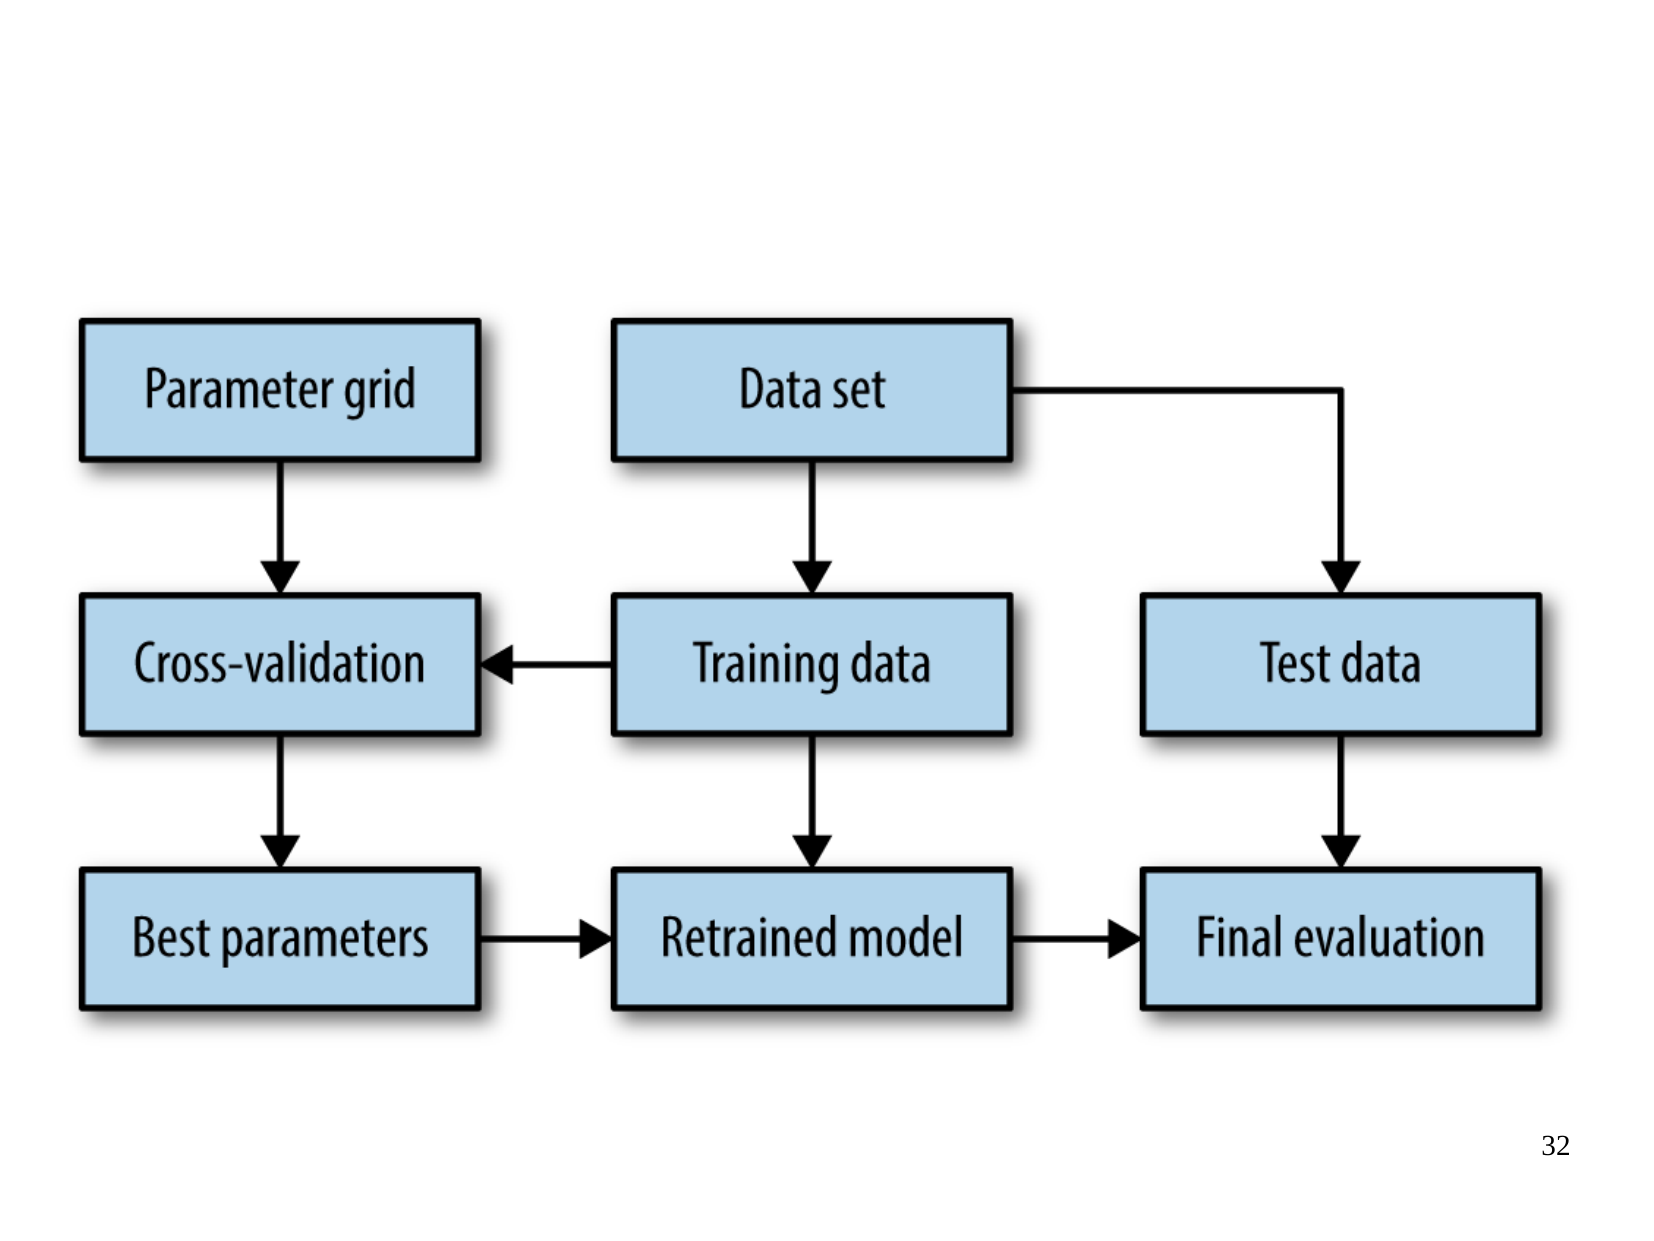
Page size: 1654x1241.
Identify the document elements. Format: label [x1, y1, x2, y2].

picture [60, 299, 1581, 1051]
